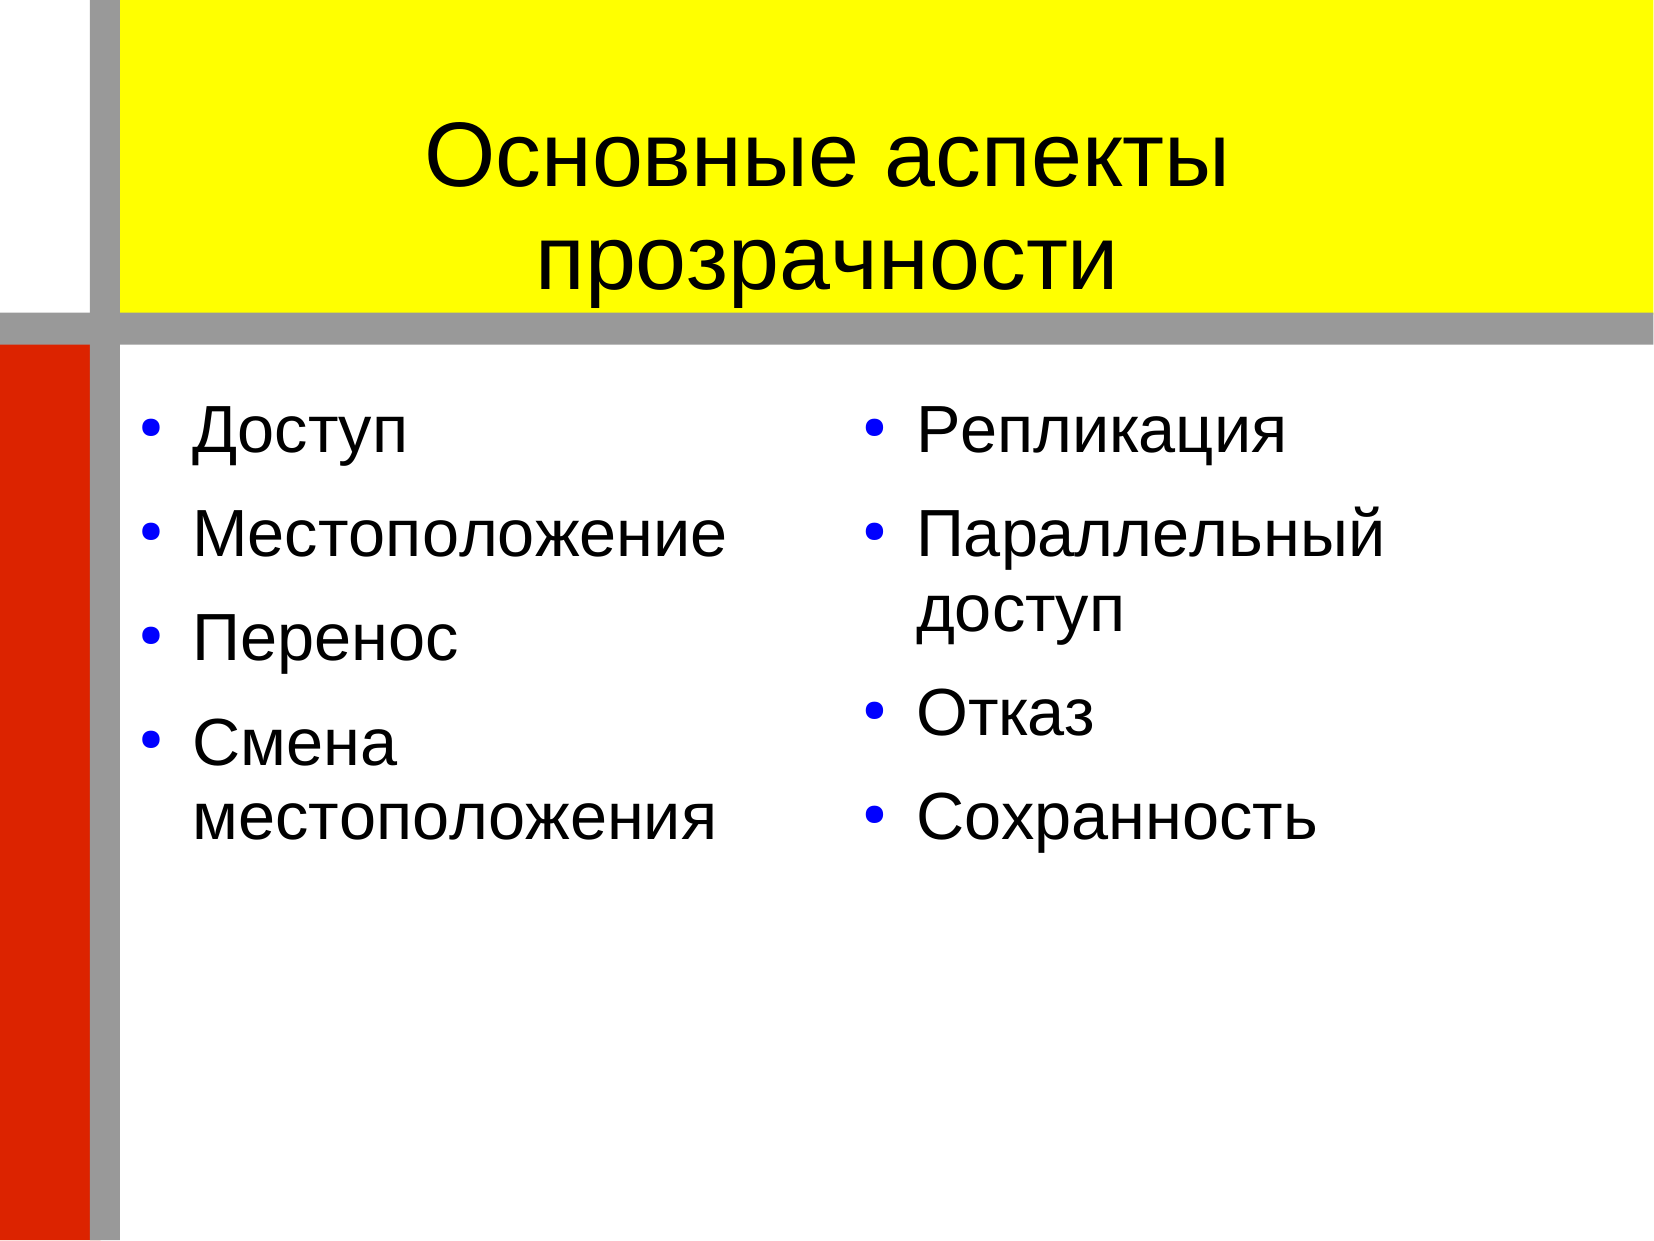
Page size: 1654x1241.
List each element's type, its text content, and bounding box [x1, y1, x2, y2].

title Основные аспекты прозрачности [121, 102, 1534, 311]
list Репликация Параллельный доступ Отказ Сохранность [845, 391, 1535, 1196]
list Доступ Местоположение Перенос Смена местоположения [121, 391, 811, 1196]
